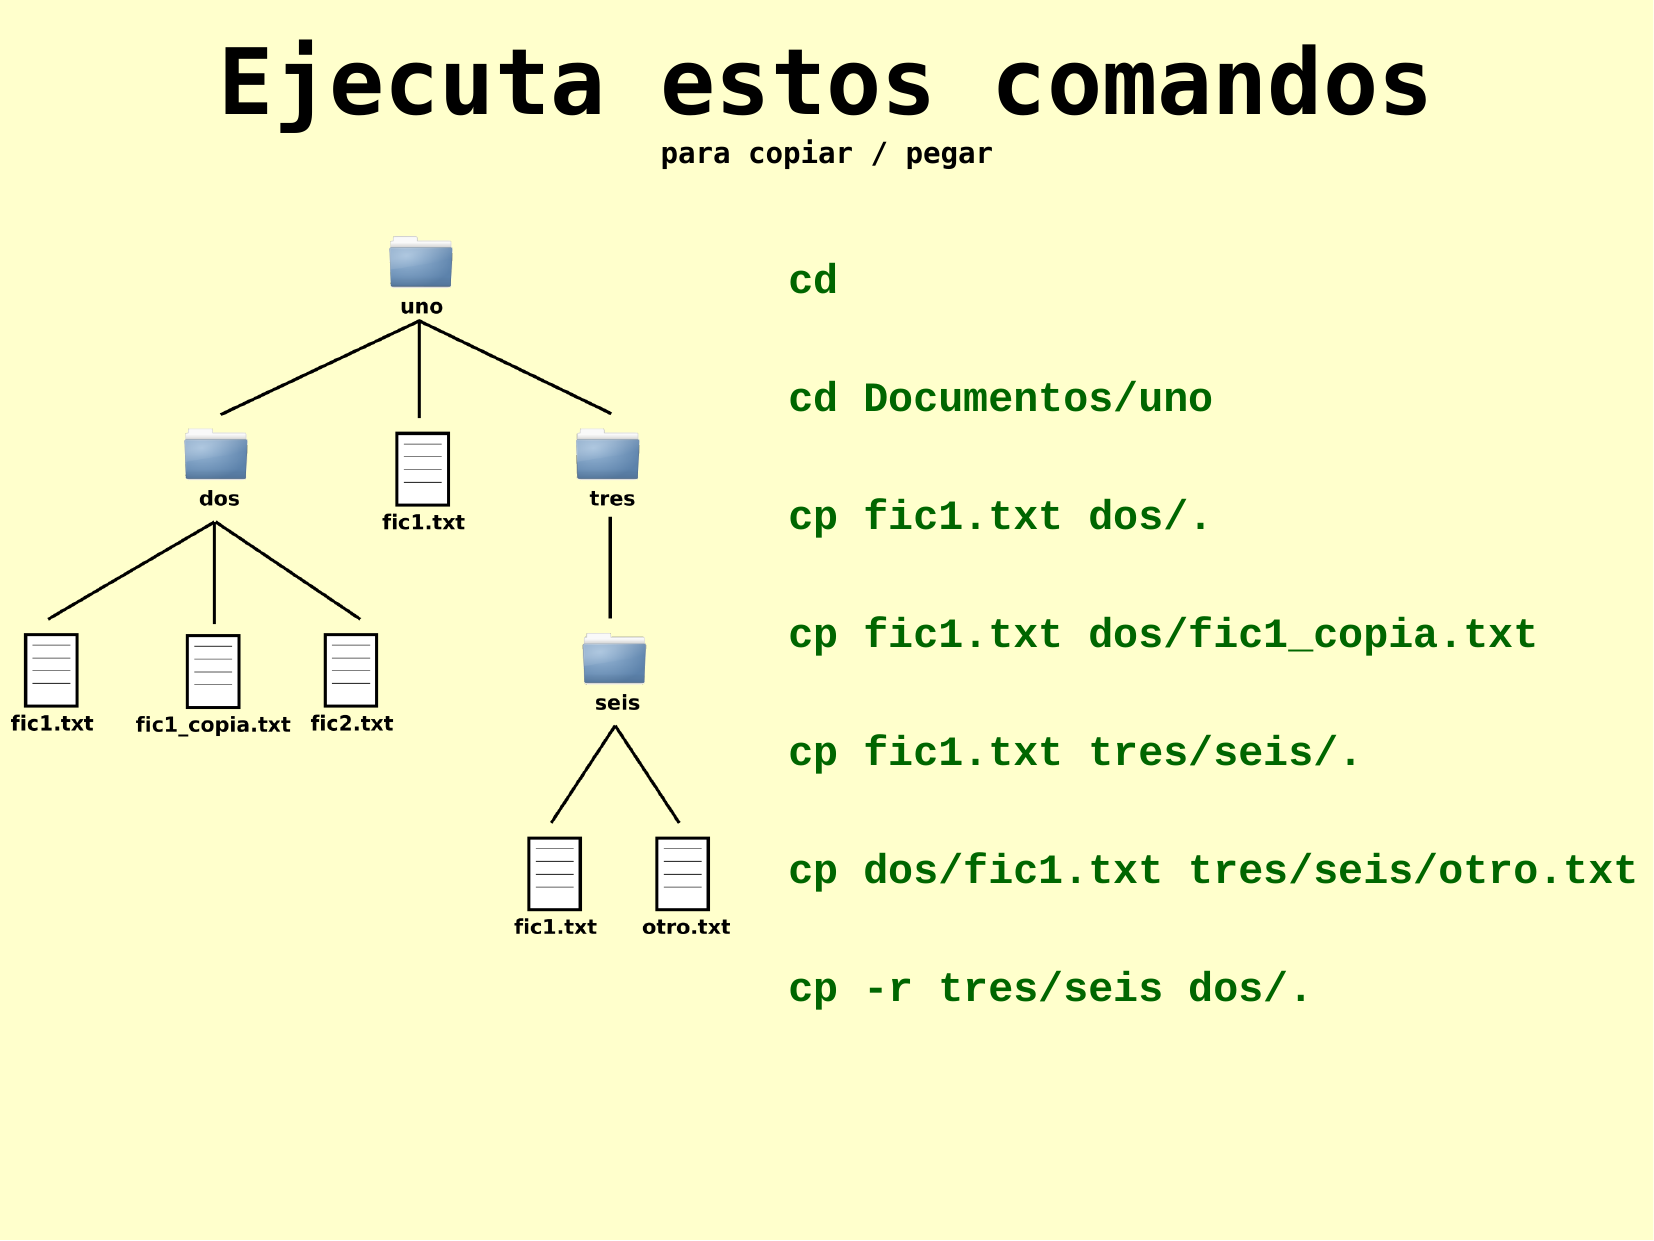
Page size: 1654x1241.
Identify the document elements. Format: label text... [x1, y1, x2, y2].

text_box cd Documentos/uno [773, 369, 1654, 449]
text_box cp fic1.txt dos/fic1_copia.txt [773, 605, 1654, 686]
text_box cp dos/fic1.txt tres/seis/otro.txt [773, 841, 1654, 922]
title Ejecuta estos comandos para copiar / pegar [82, 0, 1571, 204]
text_box cp -r tres/seis dos/. [773, 959, 1654, 1040]
text_box cp fic1.txt tres/seis/. [773, 723, 1654, 804]
text_box cd [773, 251, 1654, 331]
text_box cp fic1.txt dos/. [773, 487, 1654, 567]
picture [11, 236, 730, 934]
